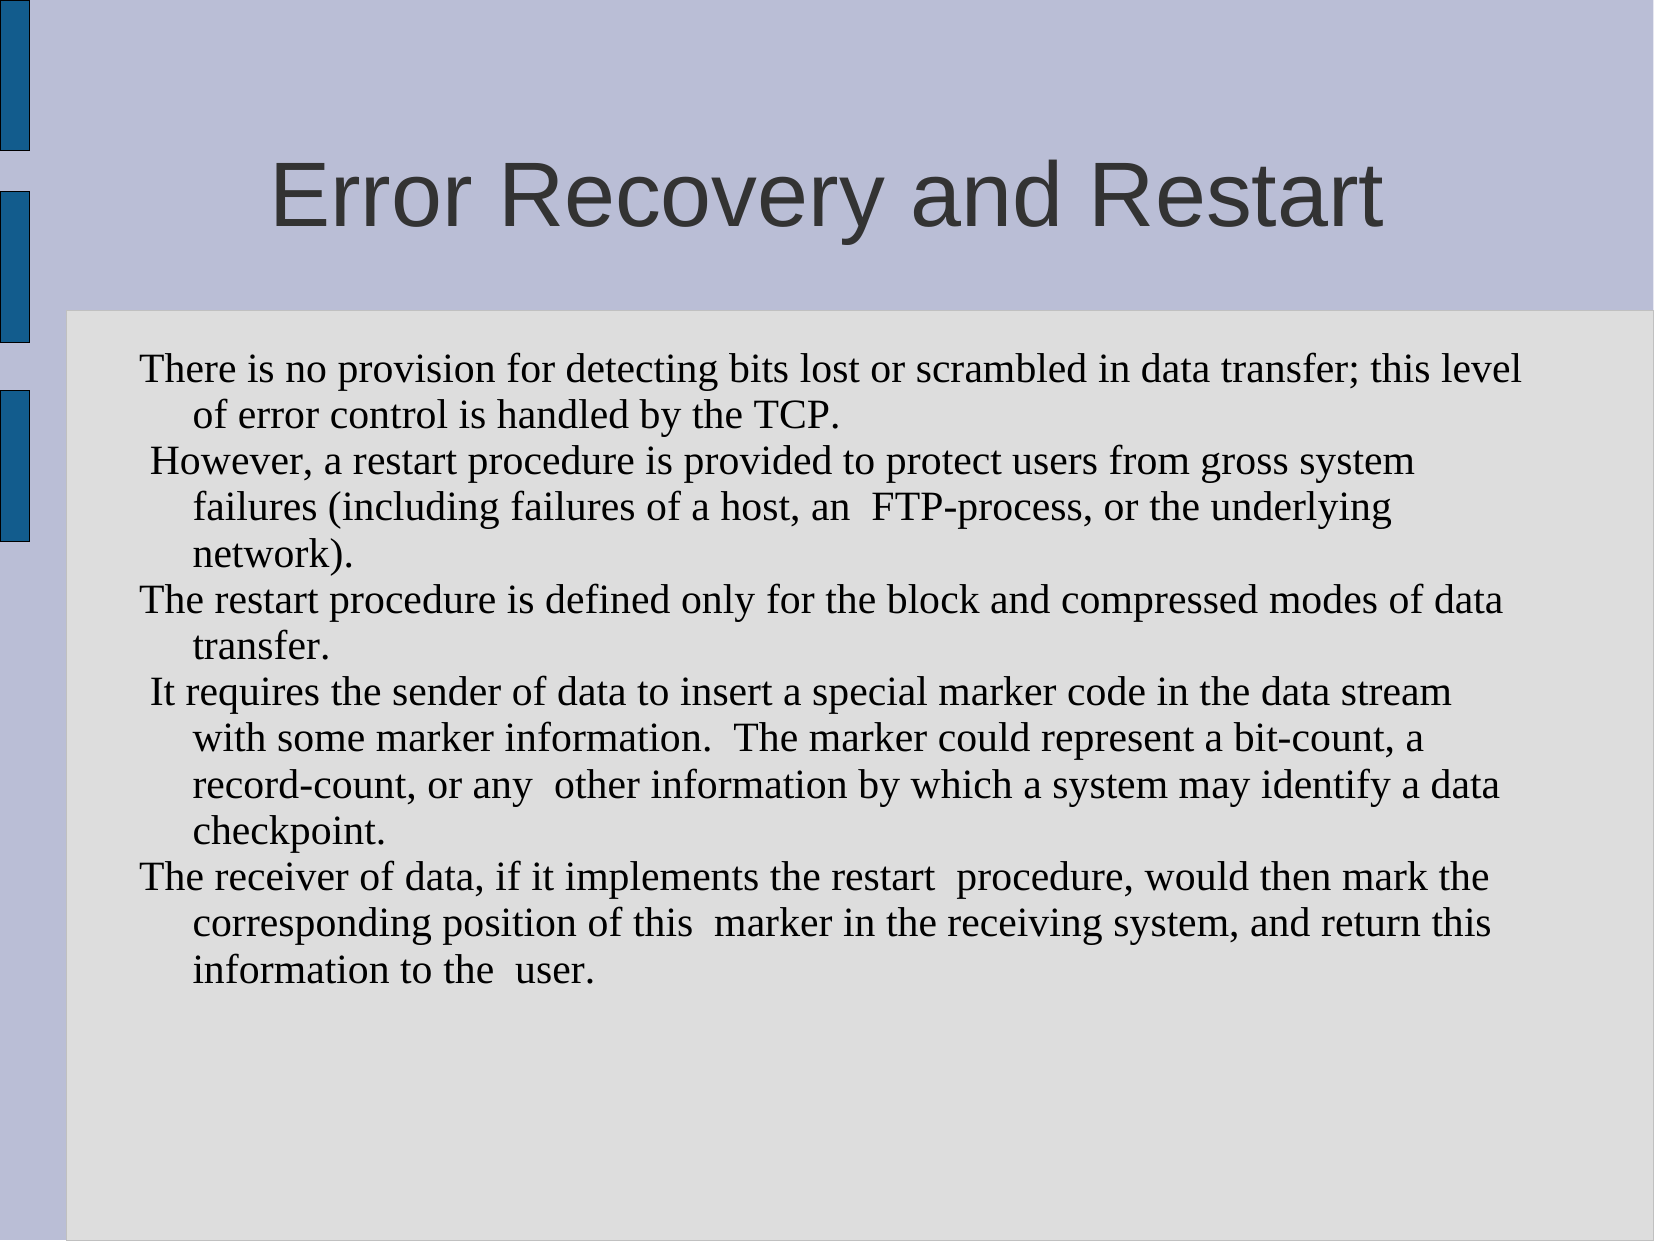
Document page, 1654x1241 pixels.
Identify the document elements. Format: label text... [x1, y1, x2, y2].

title Error Recovery and Restart [121, 91, 1534, 299]
list There is no provision for detecting bits lost or scrambled in data transfer; this level of error control is handled by the TCP. However, a restart procedure is provided to protect users from gross system failures (including failures of a host, an FTP-process, or the underlying network). The restart procedure is defined only for the block and compressed modes of data transfer. It requires the sender of data to insert a special marker code in the data stream with some marker information. The marker could represent a bit-count, a record-count, or any other information by which a system may identify a data checkpoint. The receiver of data, if it implements the restart procedure, would then mark the corresponding position of this marker in the receiving system, and return this information to the user. [121, 344, 1534, 1127]
